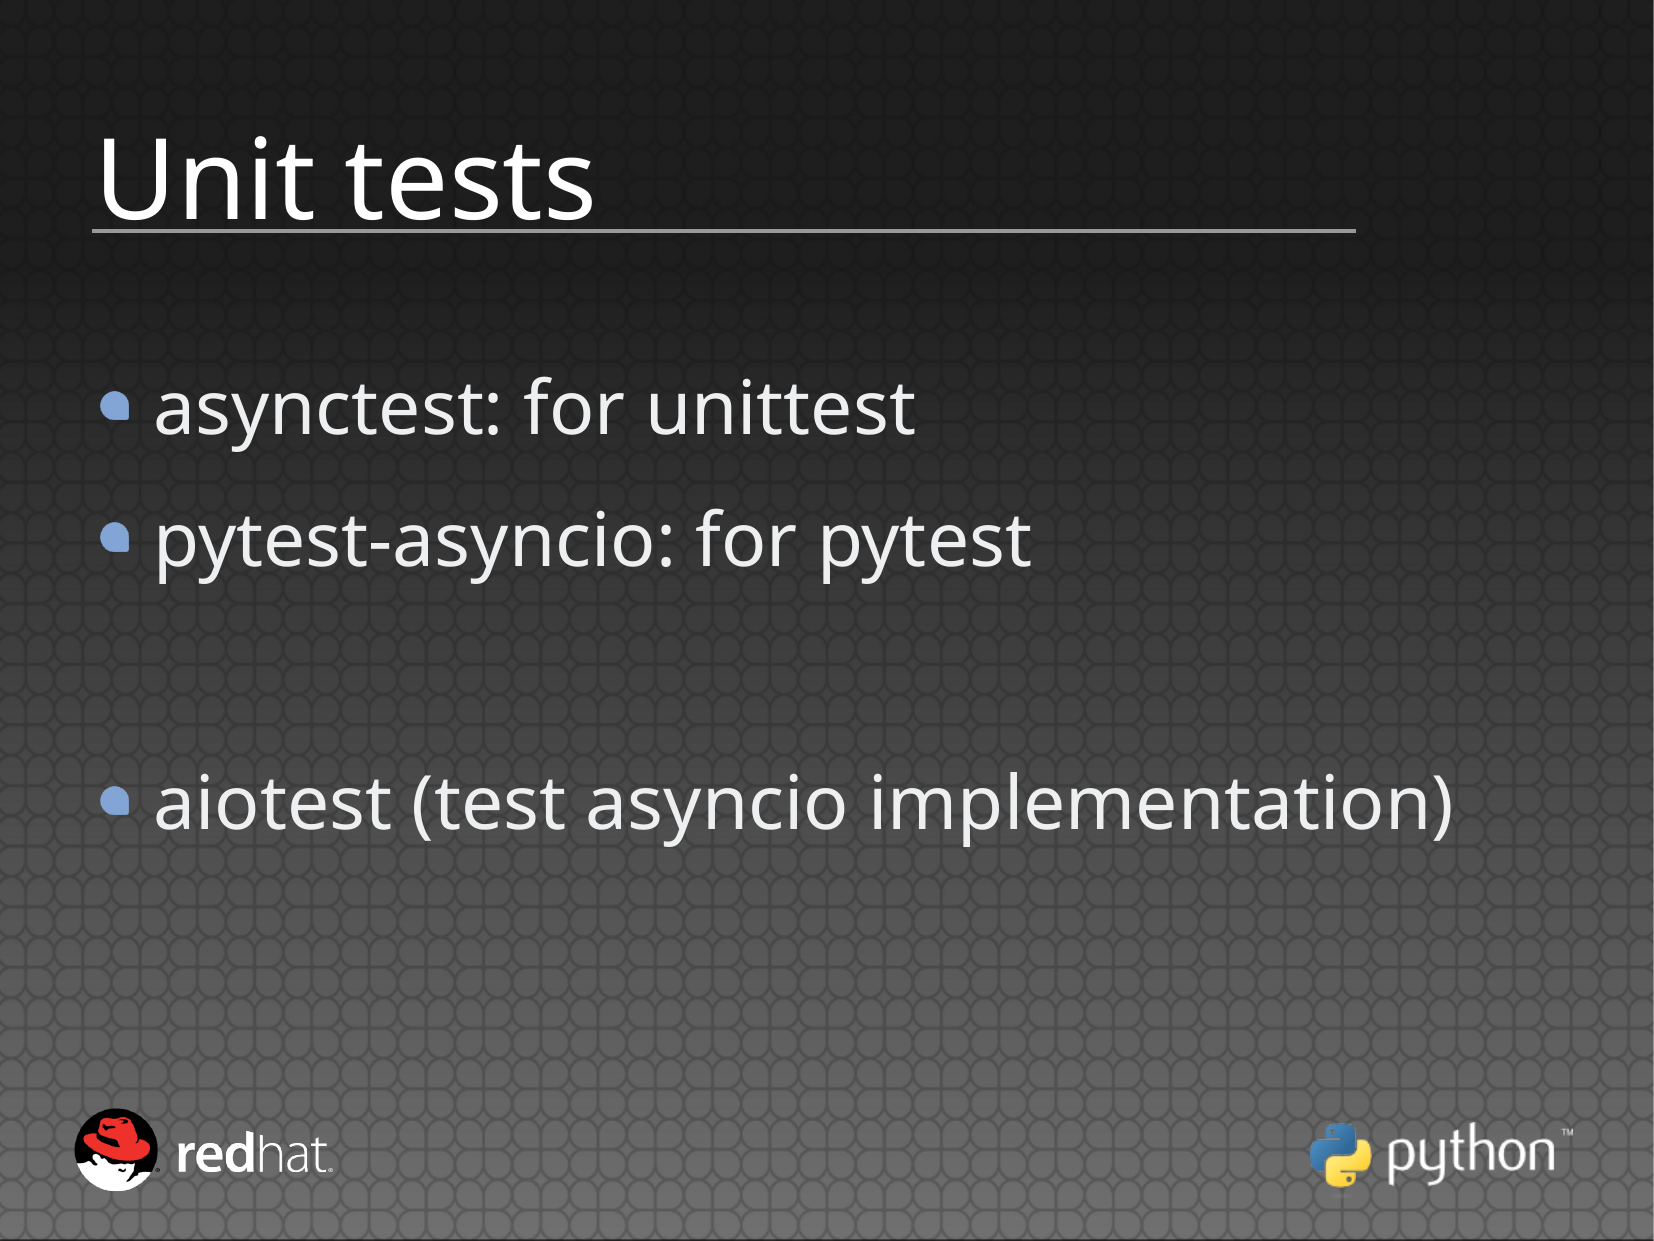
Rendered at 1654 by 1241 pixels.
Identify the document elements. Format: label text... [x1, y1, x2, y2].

list asynctest: for unittest pytest-asyncio: for pytest aiotest (test asyncio implementation) [82, 354, 1571, 1094]
title Unit tests [94, 100, 1426, 251]
picture [0, 0, 1654, 1241]
